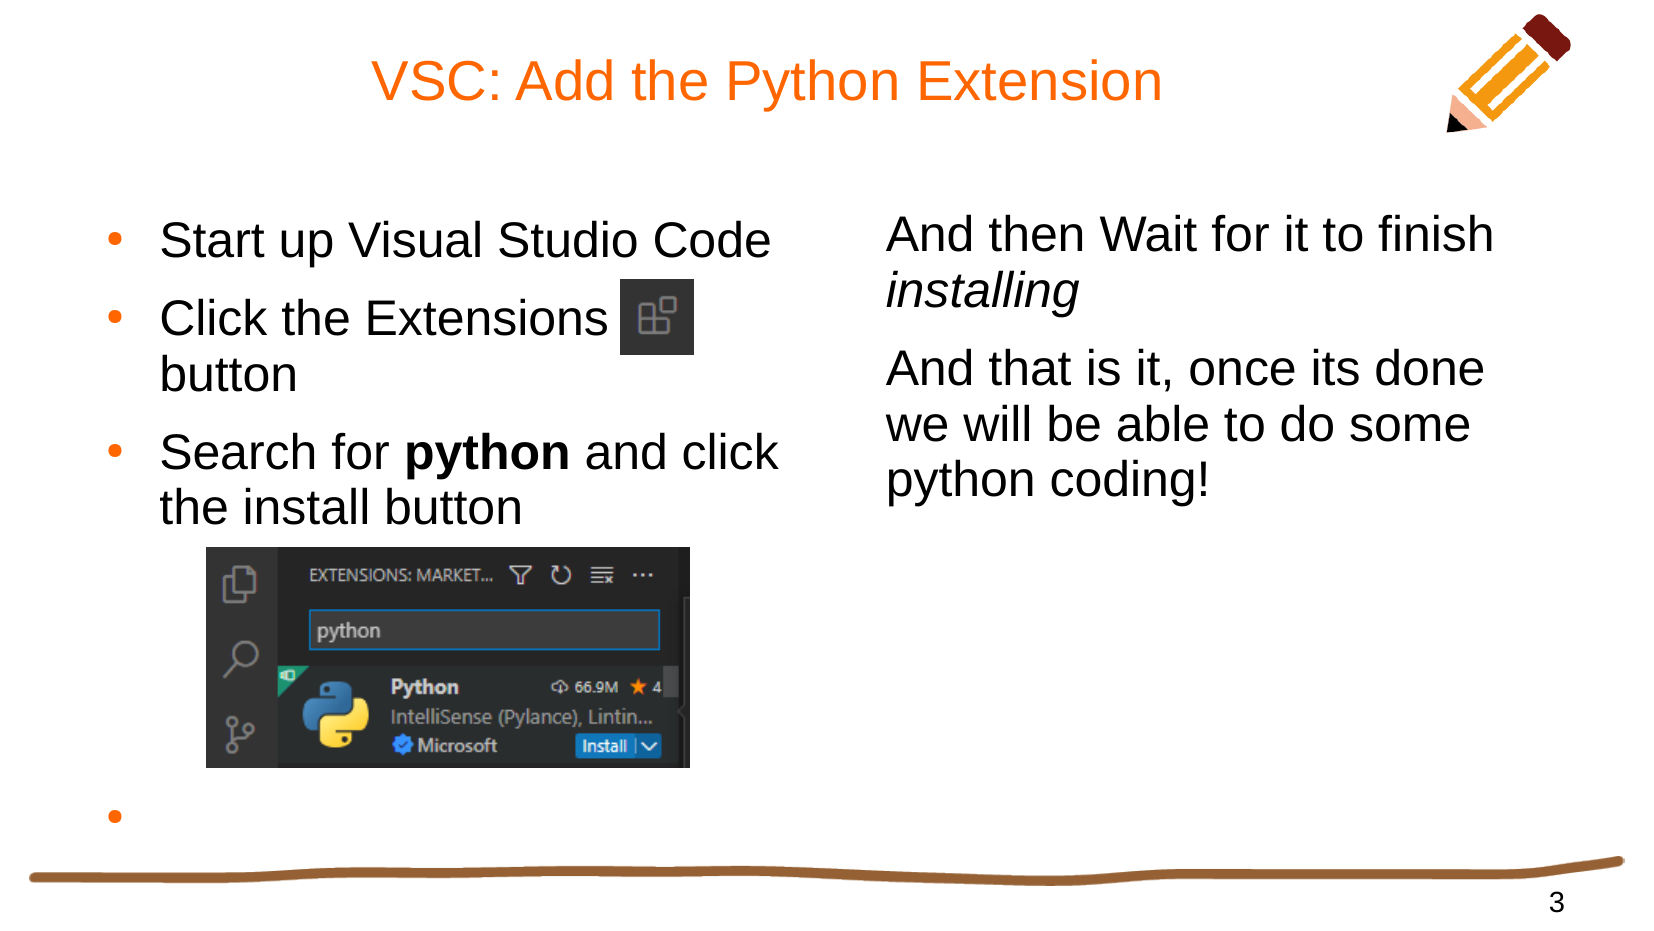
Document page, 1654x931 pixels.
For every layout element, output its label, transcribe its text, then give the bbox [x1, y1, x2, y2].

picture [620, 279, 694, 355]
title VSC: Add the Python Extension [88, 29, 1447, 133]
picture [1446, 14, 1571, 133]
list And then Wait for it to finish installing And that is it, once its done we will be able to do some python coding! [815, 206, 1536, 857]
picture [29, 856, 1625, 886]
list Start up Visual Studio Code Click the Extensions button Search for python and click the install button [88, 212, 809, 863]
picture [206, 547, 690, 768]
